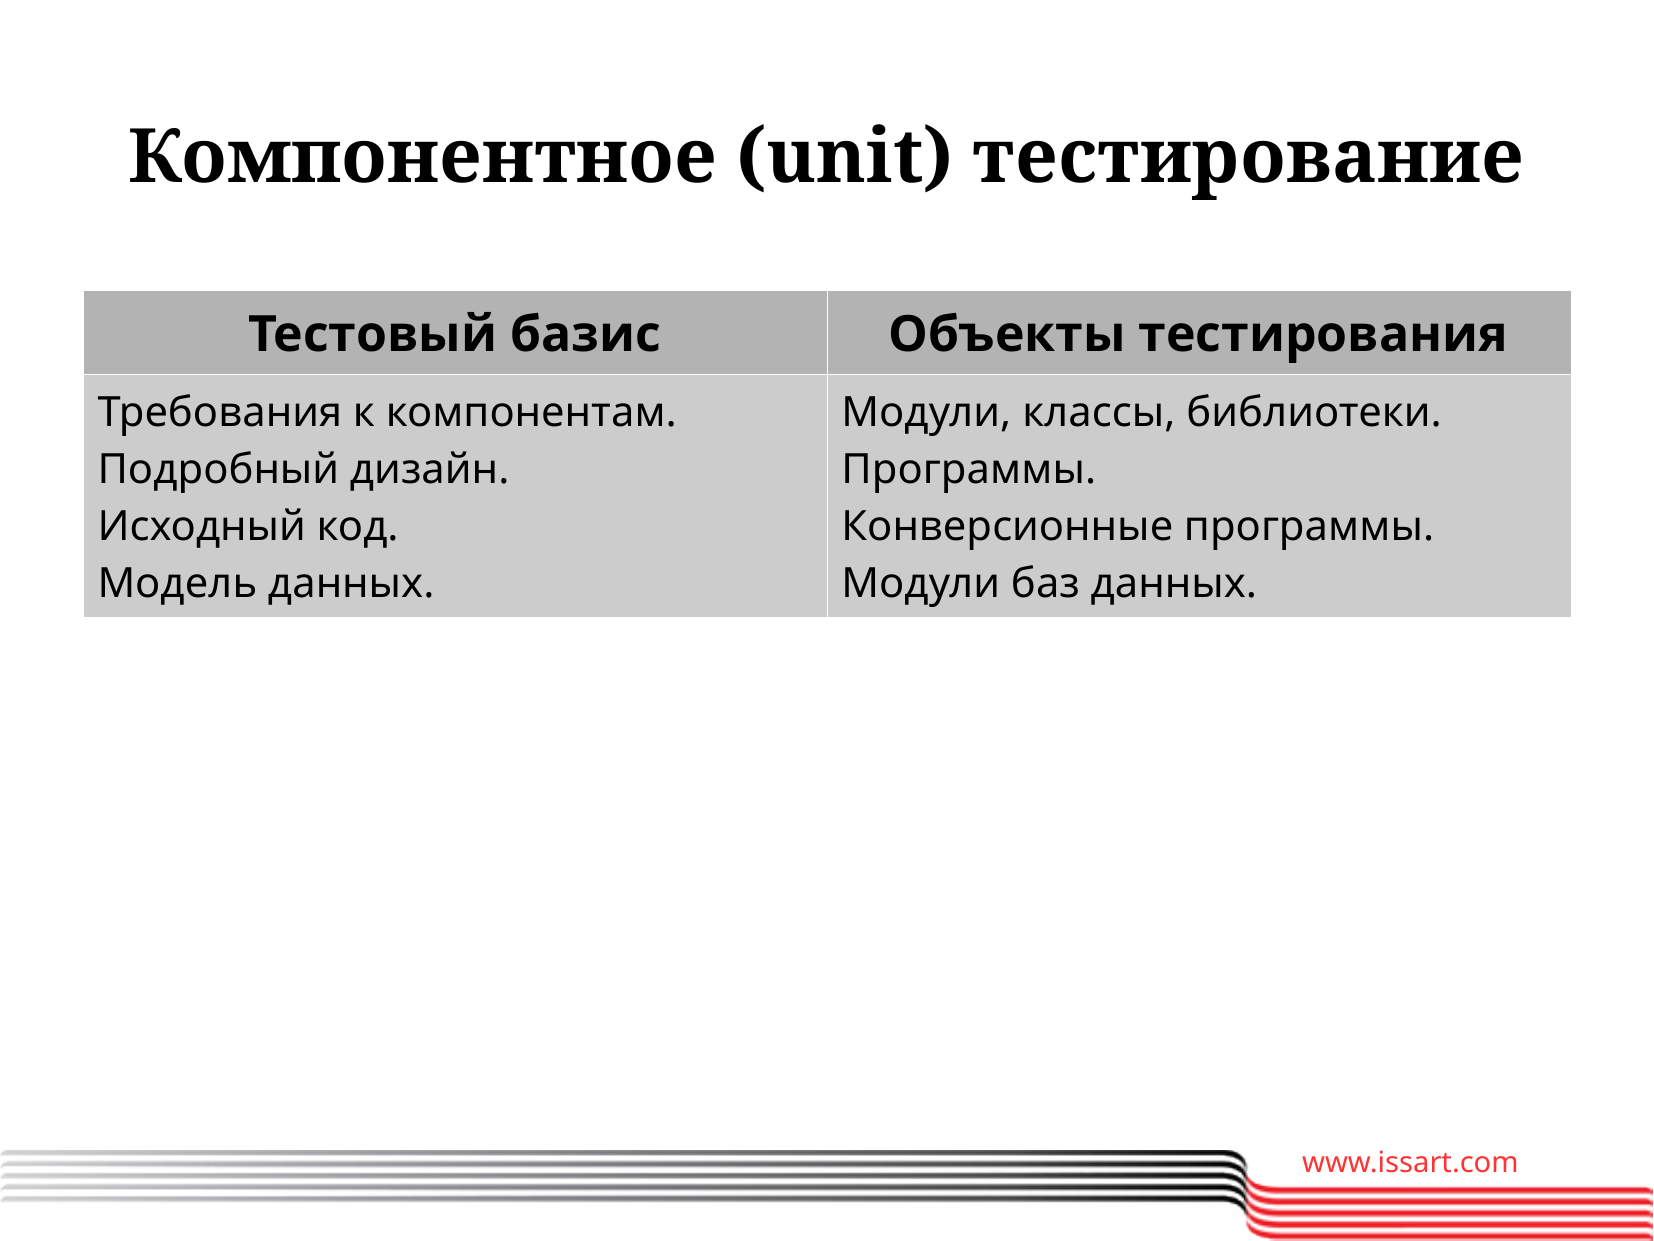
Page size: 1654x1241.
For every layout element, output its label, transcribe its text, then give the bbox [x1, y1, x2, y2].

table_cell Модули, классы, библиотеки. Программы. Конверсионные программы. Модули баз данных. [828, 375, 1571, 617]
table_header Объекты тестирования [828, 291, 1571, 374]
text_box www.issart.com [1287, 1133, 1619, 1184]
picture [0, 1150, 1653, 1241]
table_header Тестовый базис [84, 291, 827, 374]
title Компонентное (unit) тестирование [82, 49, 1571, 257]
table_cell Требования к компонентам. Подробный дизайн. Исходный код. Модель данных. [84, 375, 827, 617]
